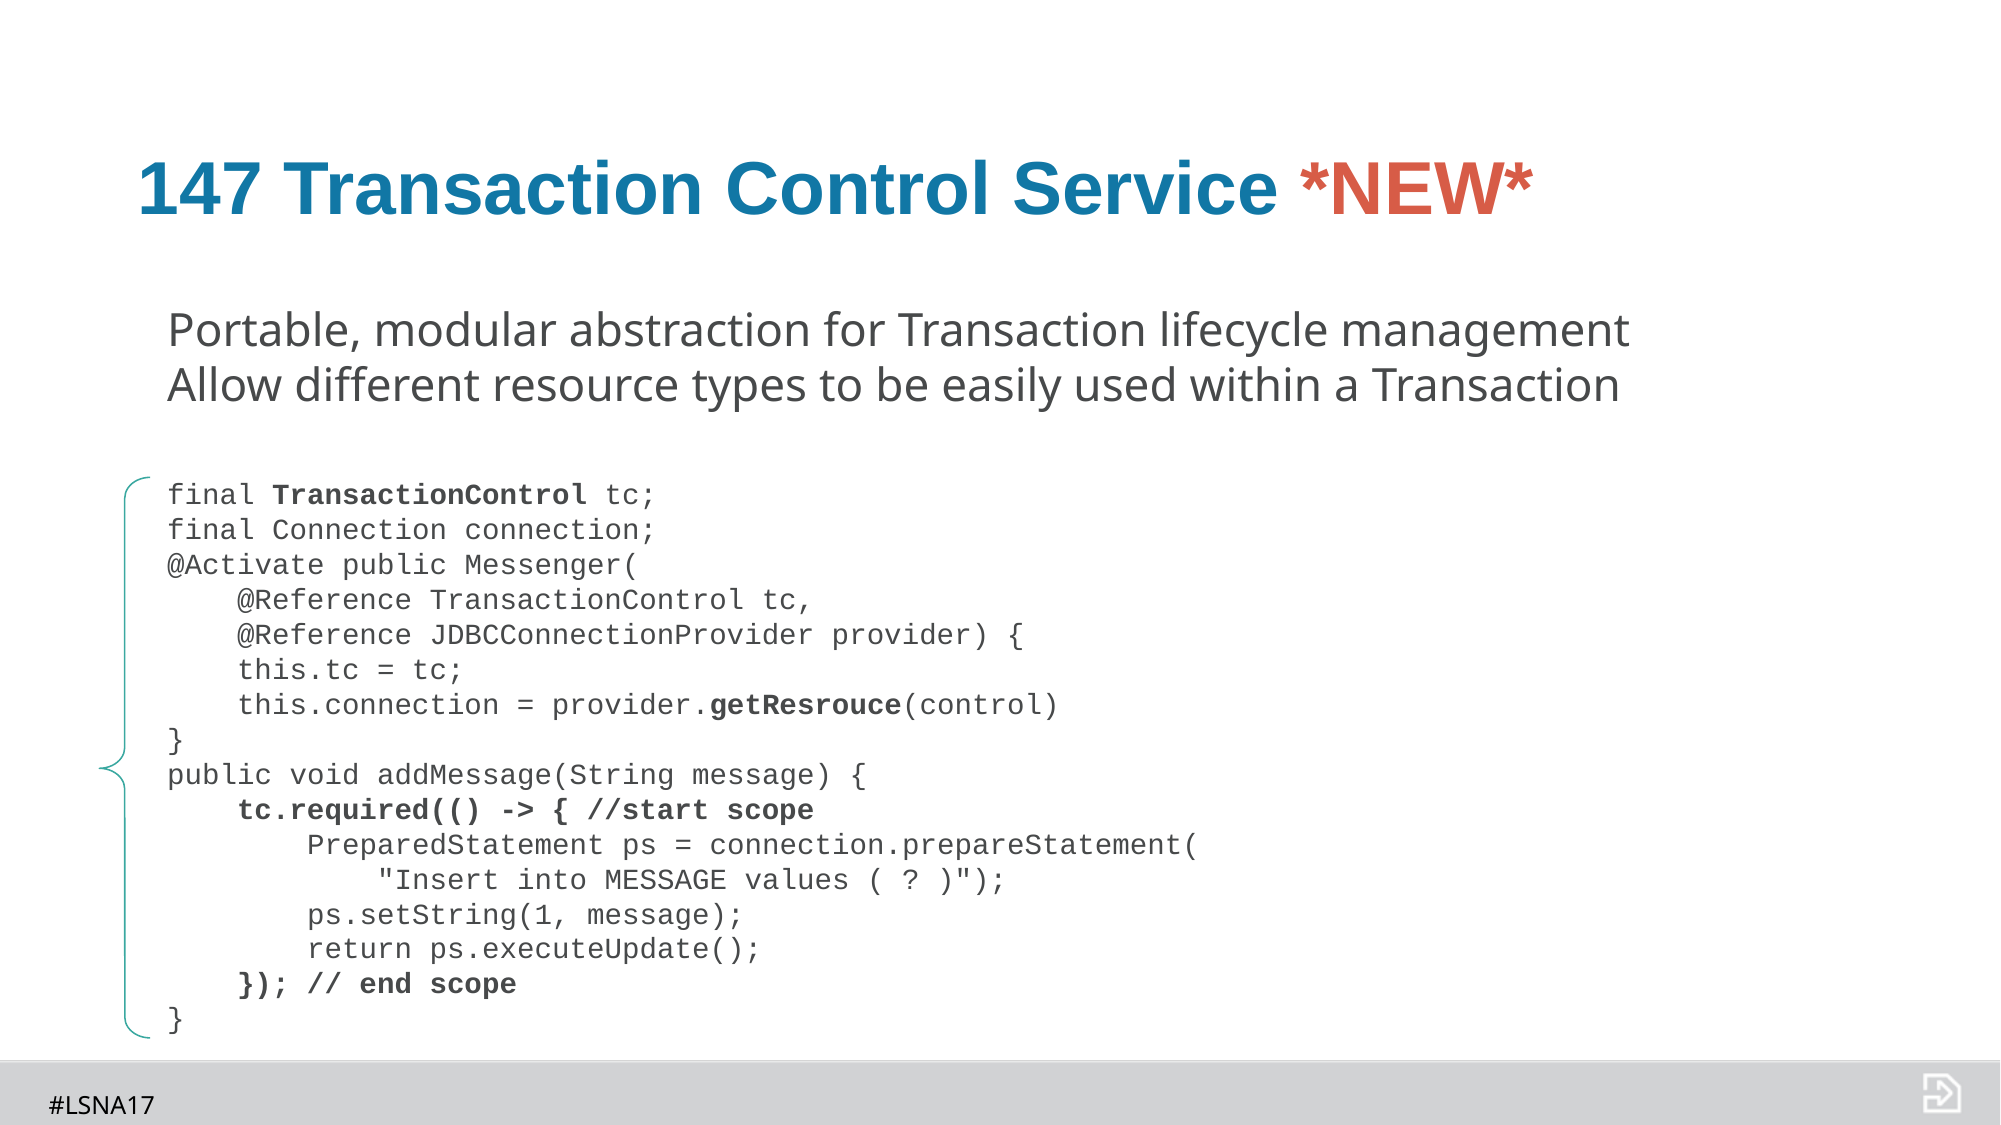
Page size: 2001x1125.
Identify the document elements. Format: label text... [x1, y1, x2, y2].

title 147 Transaction Control Service *NEW* [122, 142, 1600, 227]
picture [0, 0, 2001, 1125]
list Portable, modular abstraction for Transaction lifecycle management Allow different resource types to be easily used within a Transaction final TransactionControl tc; final Connection connection; @Activate public Messenger( @Reference TransactionControl tc, @Reference JDBCConnectionProvider provider) { this.tc = tc; this.connection = provider.getResrouce(control) } public void addMessage(String message) { tc.required(() -> { //start scope PreparedStatement ps = connection.prepareStatement( "Insert into MESSAGE values ( ? )"); ps.setString(1, message); return ps.executeUpdate(); }); // end scope } [122, 285, 1857, 995]
